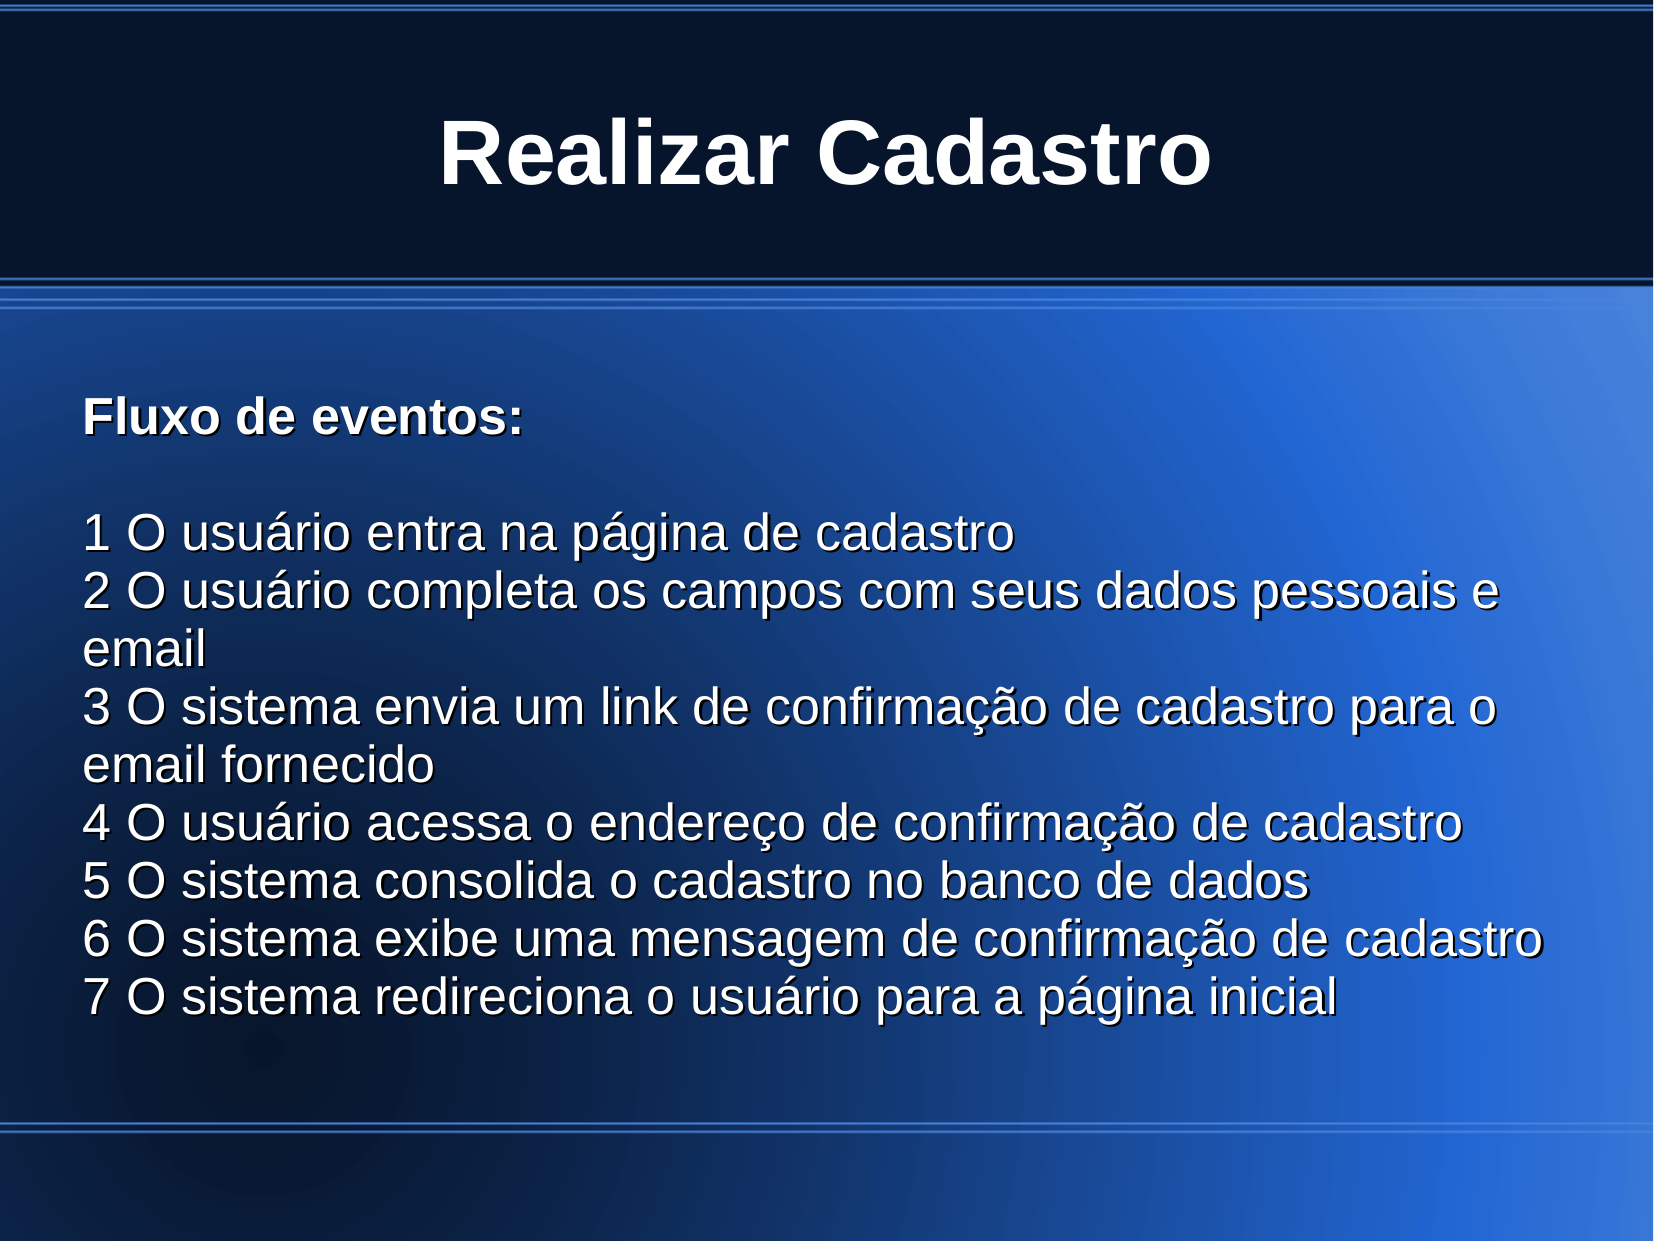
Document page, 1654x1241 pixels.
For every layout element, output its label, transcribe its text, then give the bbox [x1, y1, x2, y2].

subtitle Fluxo de eventos: 1 O usuário entra na página de cadastro 2 O usuário completa os campos com seus dados pessoais e email 3 O sistema envia um link de confirmação de cadastro para o email fornecido 4 O usuário acessa o endereço de confirmação de cadastro 5 O sistema consolida o cadastro no banco de dados 6 O sistema exibe uma mensagem de confirmação de cadastro 7 O sistema redireciona o usuário para a página inicial [82, 313, 1571, 1100]
title Realizar Cadastro [82, 49, 1571, 257]
picture [0, 0, 1654, 1241]
